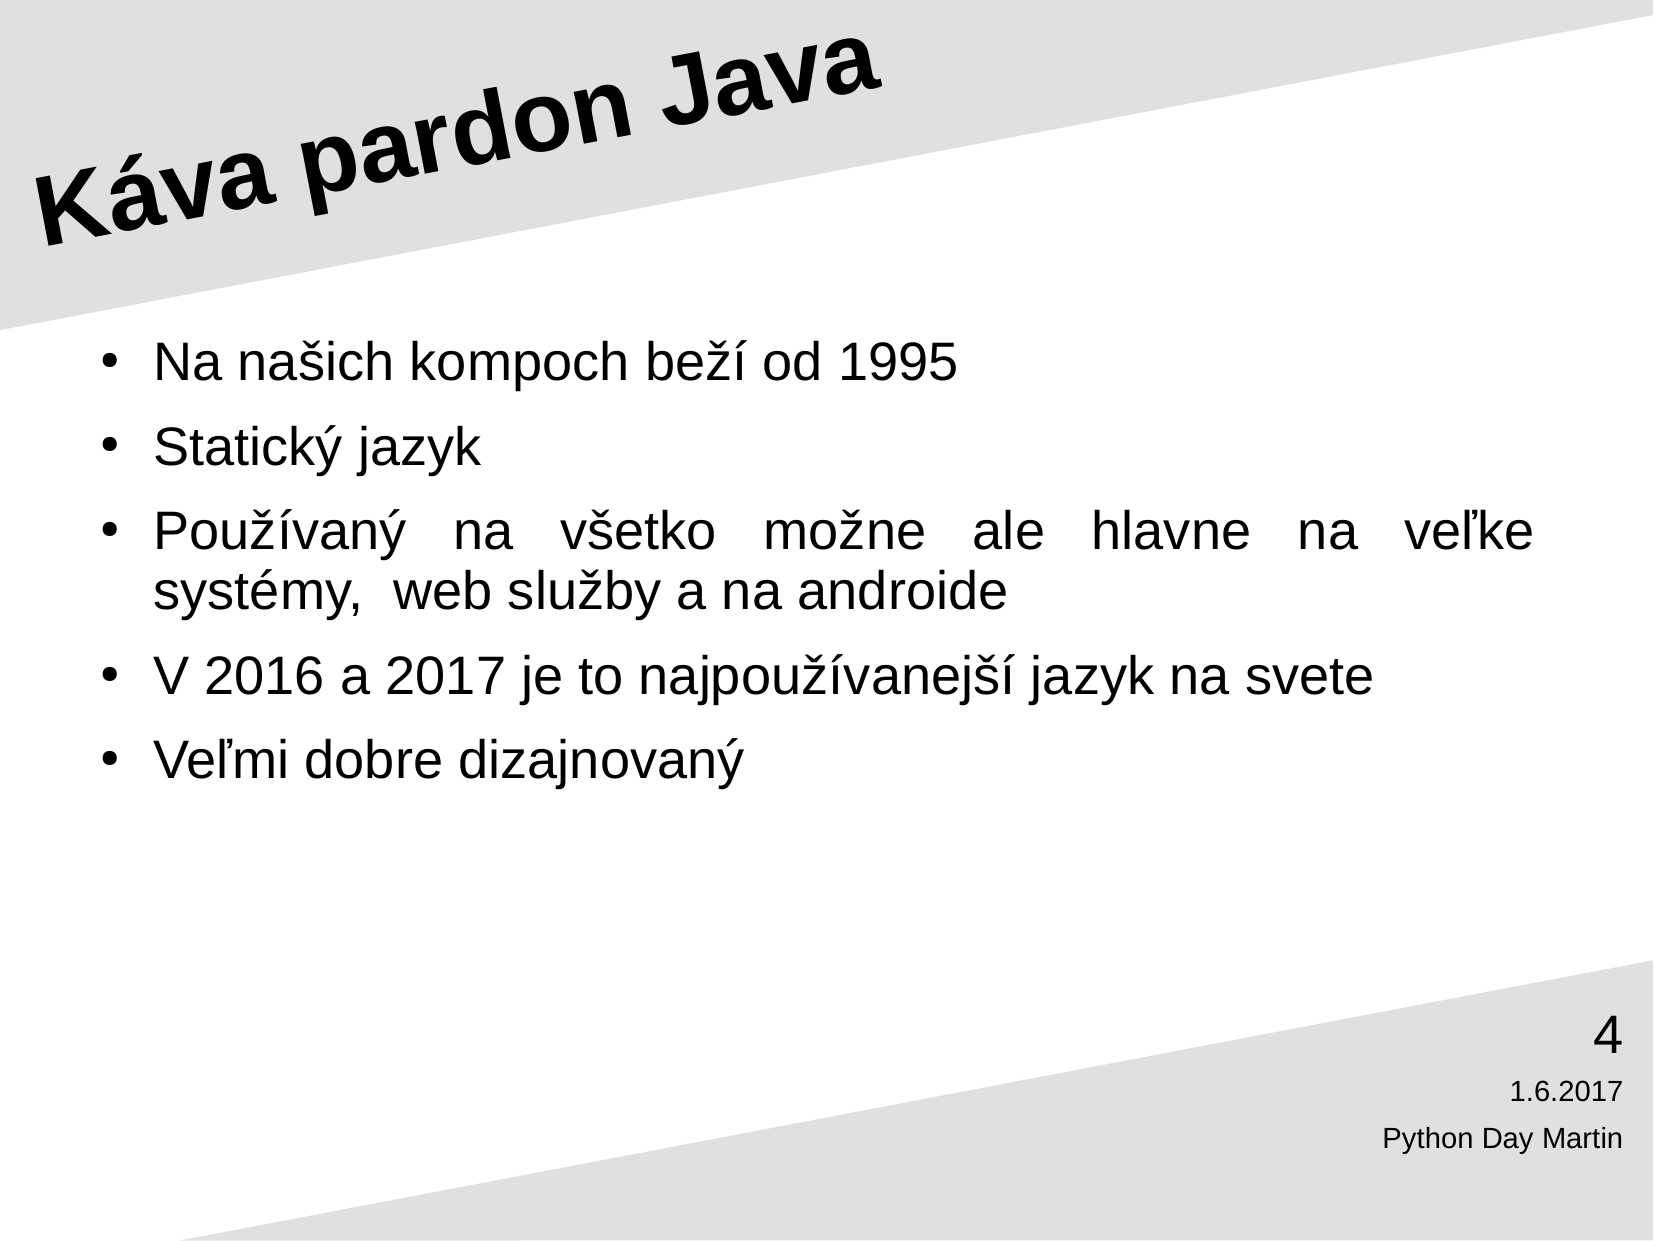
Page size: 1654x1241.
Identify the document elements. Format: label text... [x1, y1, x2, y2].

title Káva pardon Java [16, 0, 1518, 315]
list Na našich kompoch beží od 1995 Statický jazyk Používaný na všetko možne ale hlavne na veľke systémy, web služby a na androide V 2016 a 2017 je to najpoužívanejší jazyk na svete Veľmi dobre dizajnovaný [82, 331, 1538, 1052]
